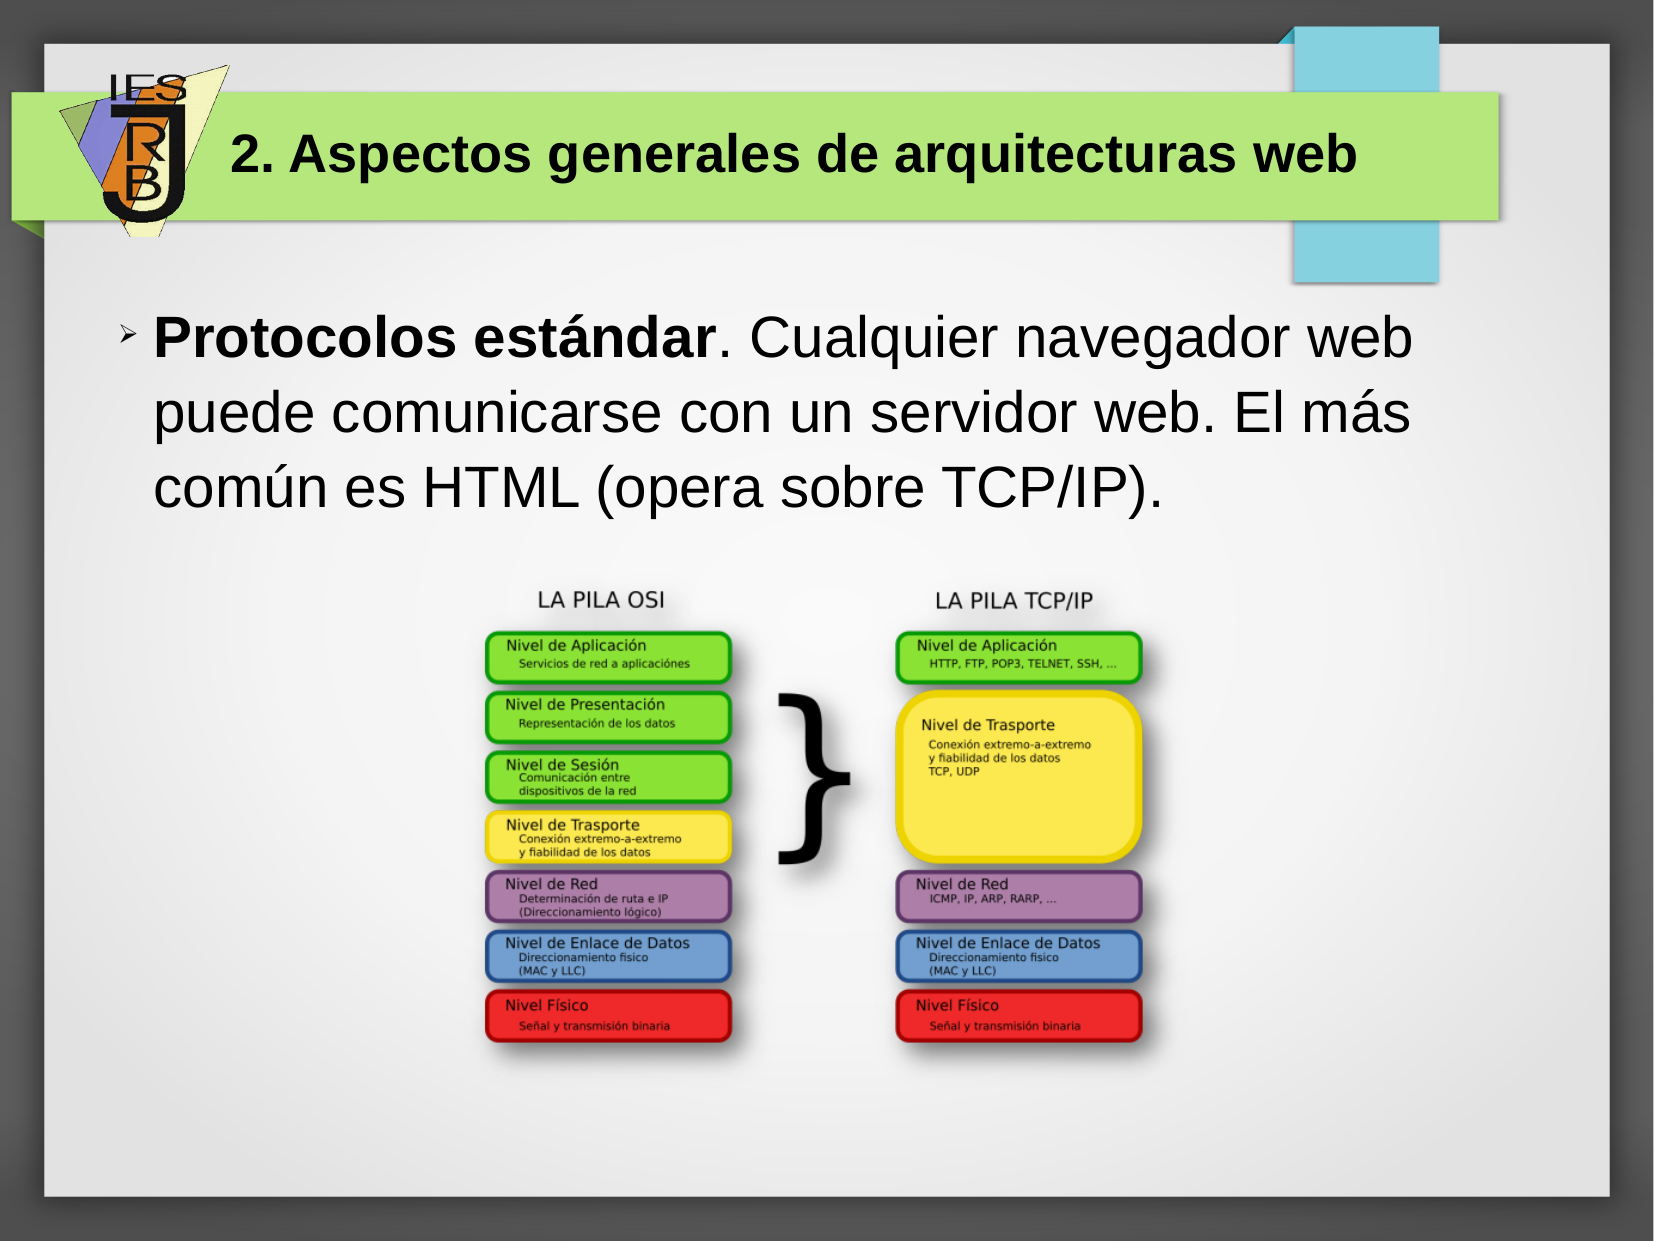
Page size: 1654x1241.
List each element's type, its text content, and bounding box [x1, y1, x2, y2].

picture [0, 0, 1654, 1241]
title 2. Aspectos generales de arquitecturas web [230, 88, 1501, 219]
subtitle Protocolos estándar. Cualquier navegador web puede comunicarse con un servidor web. El más común es HTML (opera sobre TCP/IP). [82, 295, 1571, 1193]
